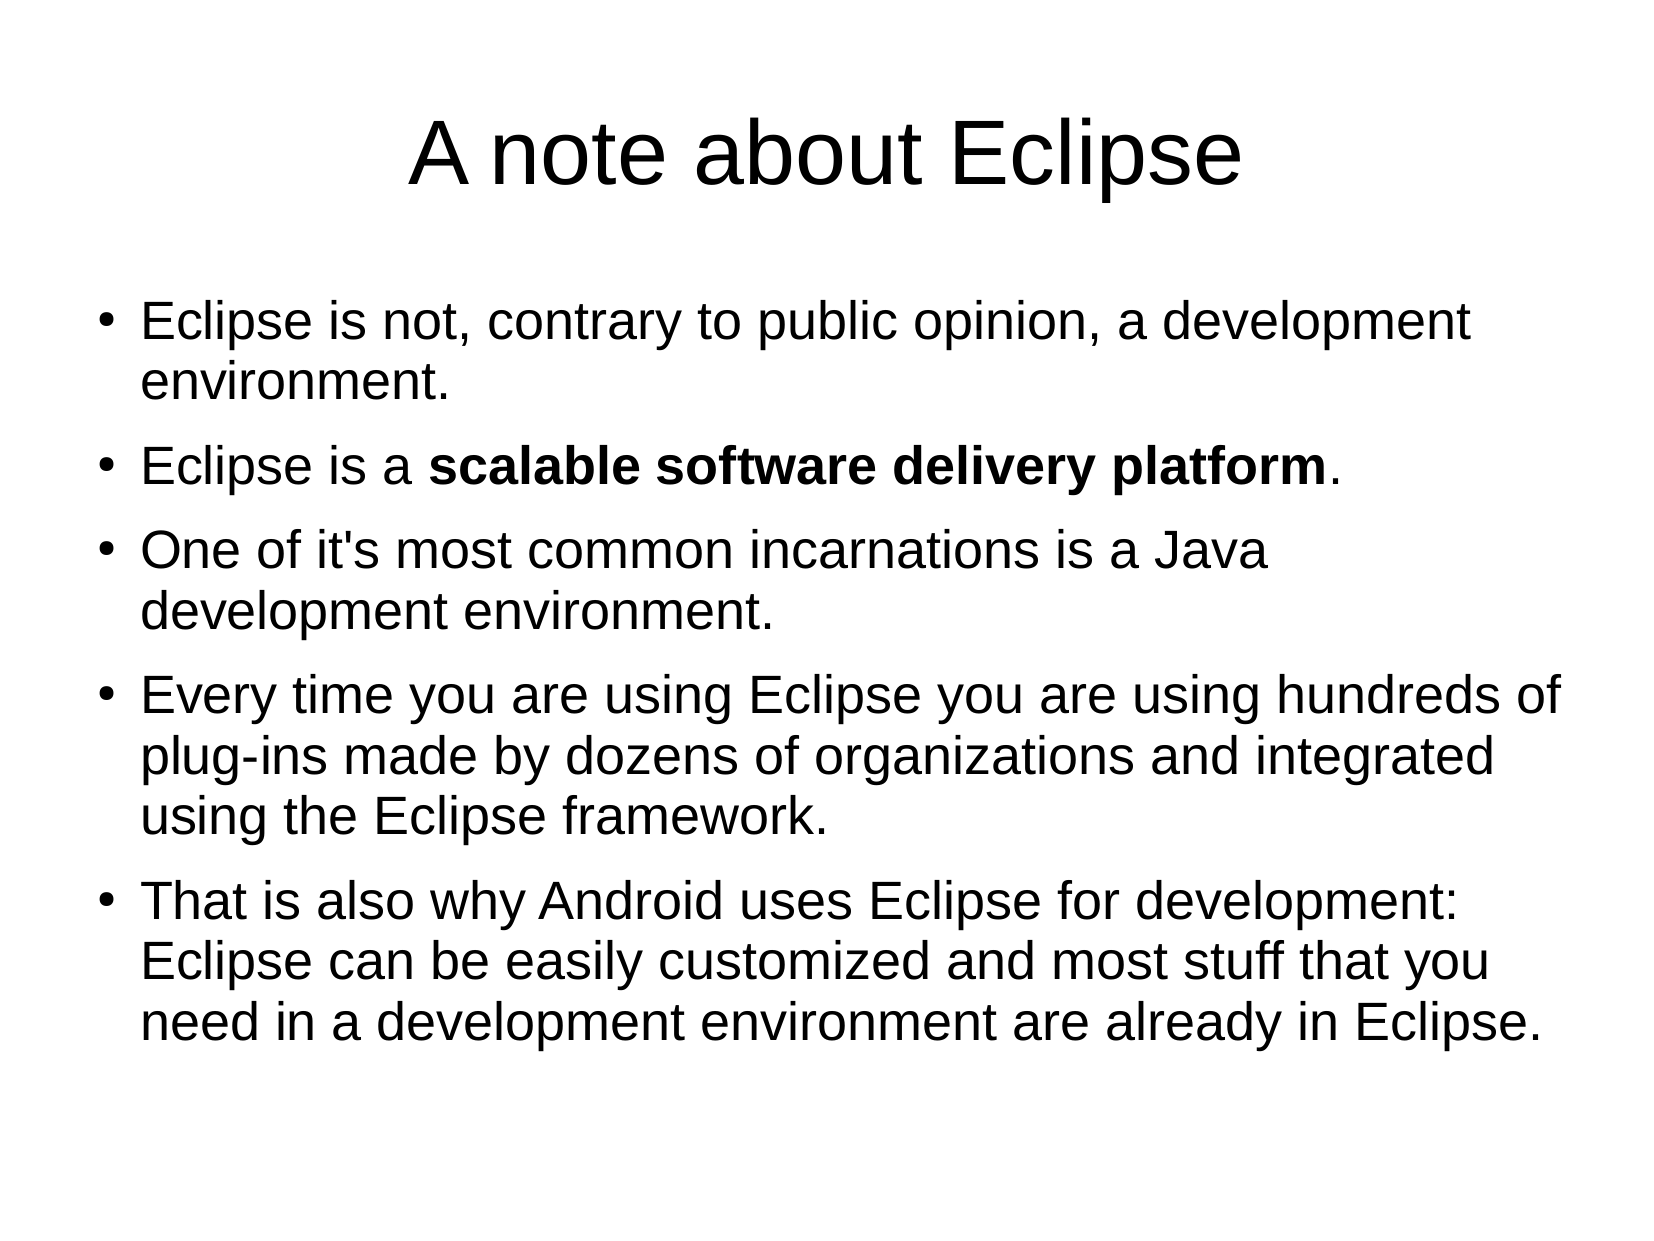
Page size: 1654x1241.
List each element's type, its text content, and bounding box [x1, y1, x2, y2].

list Eclipse is not, contrary to public opinion, a development environment. Eclipse is a scalable software delivery platform. One of it's most common incarnations is a Java development environment. Every time you are using Eclipse you are using hundreds of plug-ins made by dozens of organizations and integrated using the Eclipse framework. That is also why Android uses Eclipse for development: Eclipse can be easily customized and most stuff that you need in a development environment are already in Eclipse. [82, 290, 1571, 1109]
title A note about Eclipse [82, 49, 1571, 257]
